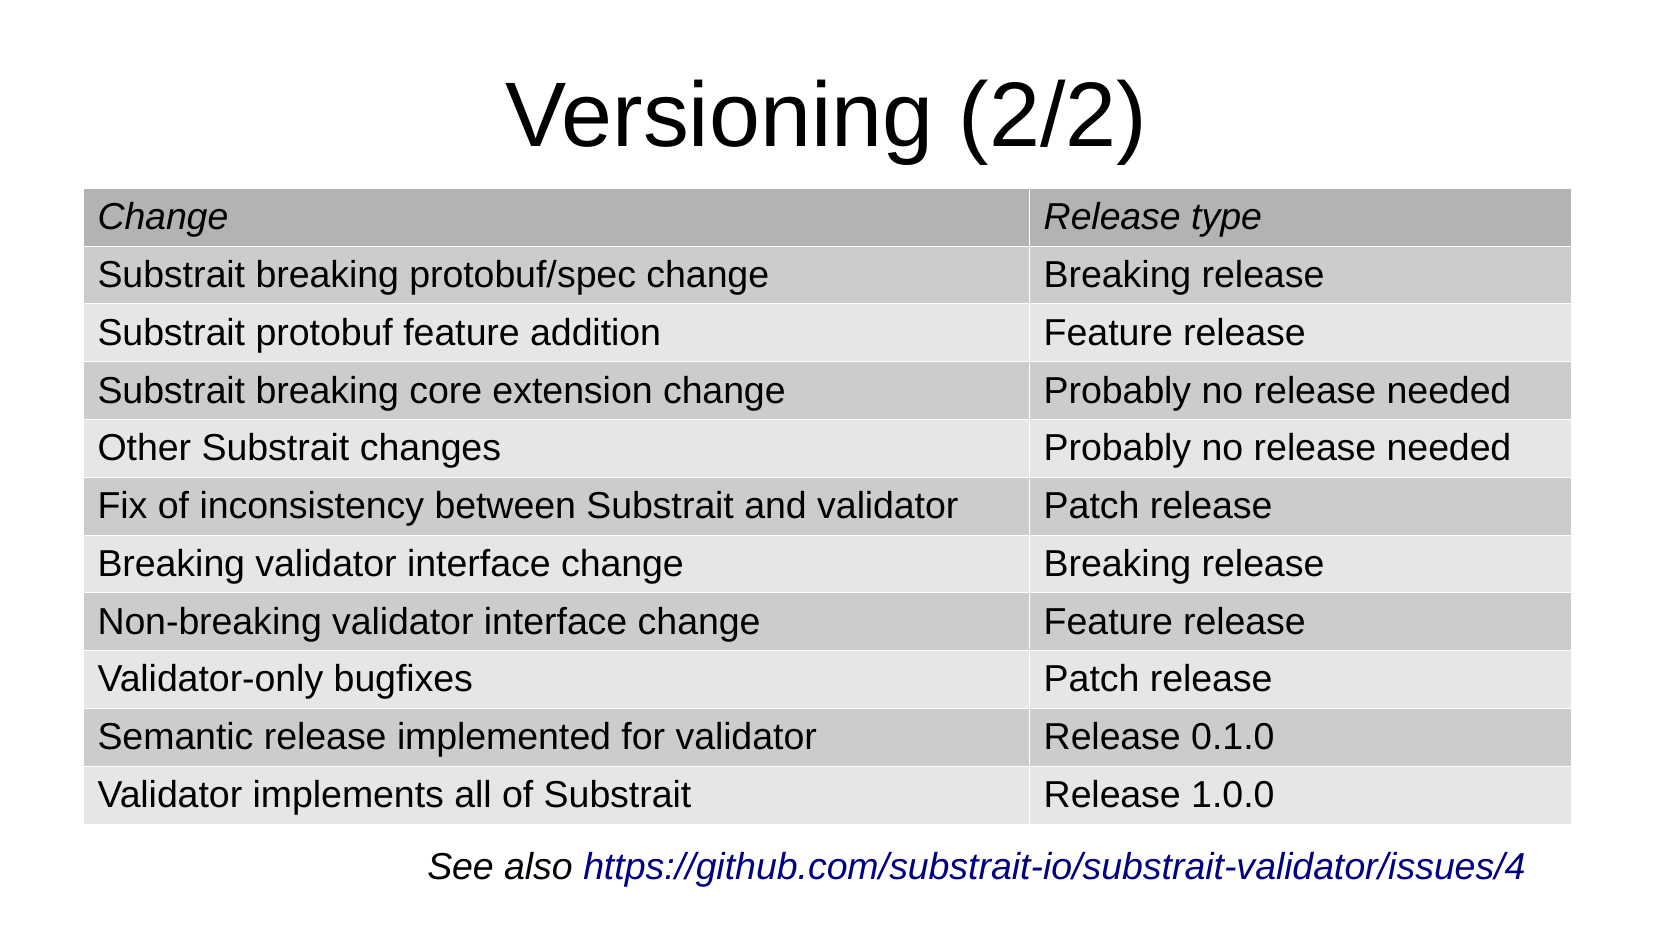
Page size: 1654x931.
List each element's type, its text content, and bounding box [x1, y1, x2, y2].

table_cell Feature release [1030, 304, 1571, 361]
table_cell Feature release [1030, 593, 1571, 650]
table_cell Substrait protobuf feature addition [84, 304, 1029, 361]
table_cell Validator implements all of Substrait [84, 767, 1029, 824]
table_cell Substrait breaking core extension change [84, 362, 1029, 419]
table_cell Non-breaking validator interface change [84, 593, 1029, 650]
table_cell Breaking validator interface change [84, 536, 1029, 592]
table_cell Breaking release [1030, 536, 1571, 592]
table_header Release type [1030, 189, 1571, 246]
table_header Change [84, 189, 1029, 246]
table_cell Breaking release [1030, 247, 1571, 303]
title Versioning (2/2) [82, 37, 1571, 188]
table_cell Patch release [1030, 651, 1571, 708]
table_cell Semantic release implemented for validator [84, 709, 1029, 766]
table_cell Probably no release needed [1030, 420, 1571, 477]
table_cell Release 1.0.0 [1030, 767, 1571, 824]
table_cell Substrait breaking protobuf/spec change [84, 247, 1029, 303]
table_cell Validator-only bugfixes [84, 651, 1029, 708]
table_cell Other Substrait changes [84, 420, 1029, 477]
table_cell Patch release [1030, 478, 1571, 535]
table_cell Release 0.1.0 [1030, 709, 1571, 766]
table_cell Probably no release needed [1030, 362, 1571, 419]
text_box See also https://github.com/substrait-io/substrait-validator/issues/4 [412, 838, 1576, 901]
table_cell Fix of inconsistency between Substrait and validator [84, 478, 1029, 535]
